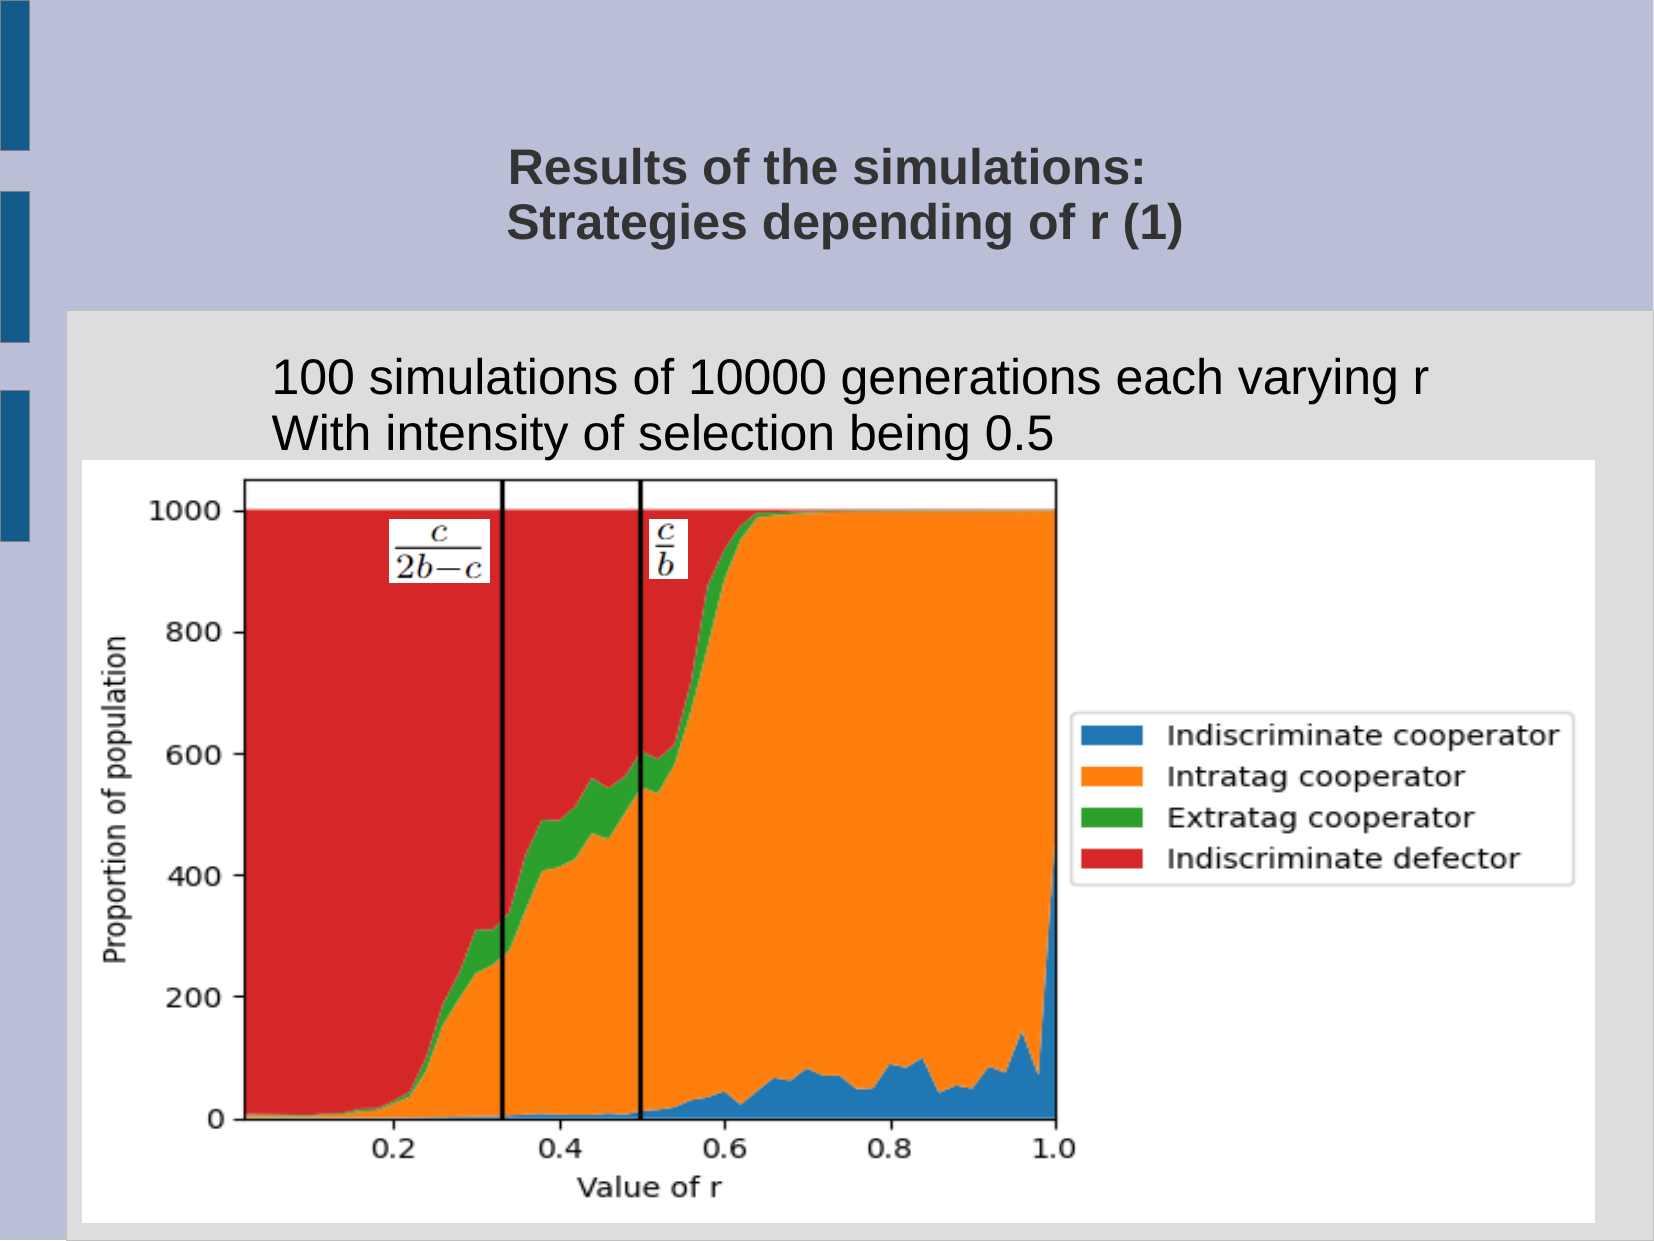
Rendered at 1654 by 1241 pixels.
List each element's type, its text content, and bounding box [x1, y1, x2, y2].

title Results of the simulations: Strategies depending of r (1) [121, 91, 1534, 299]
text_box 100 simulations of 10000 generations each varying r With intensity of selection being 0.5 [271, 349, 1536, 461]
picture [82, 460, 1595, 1223]
